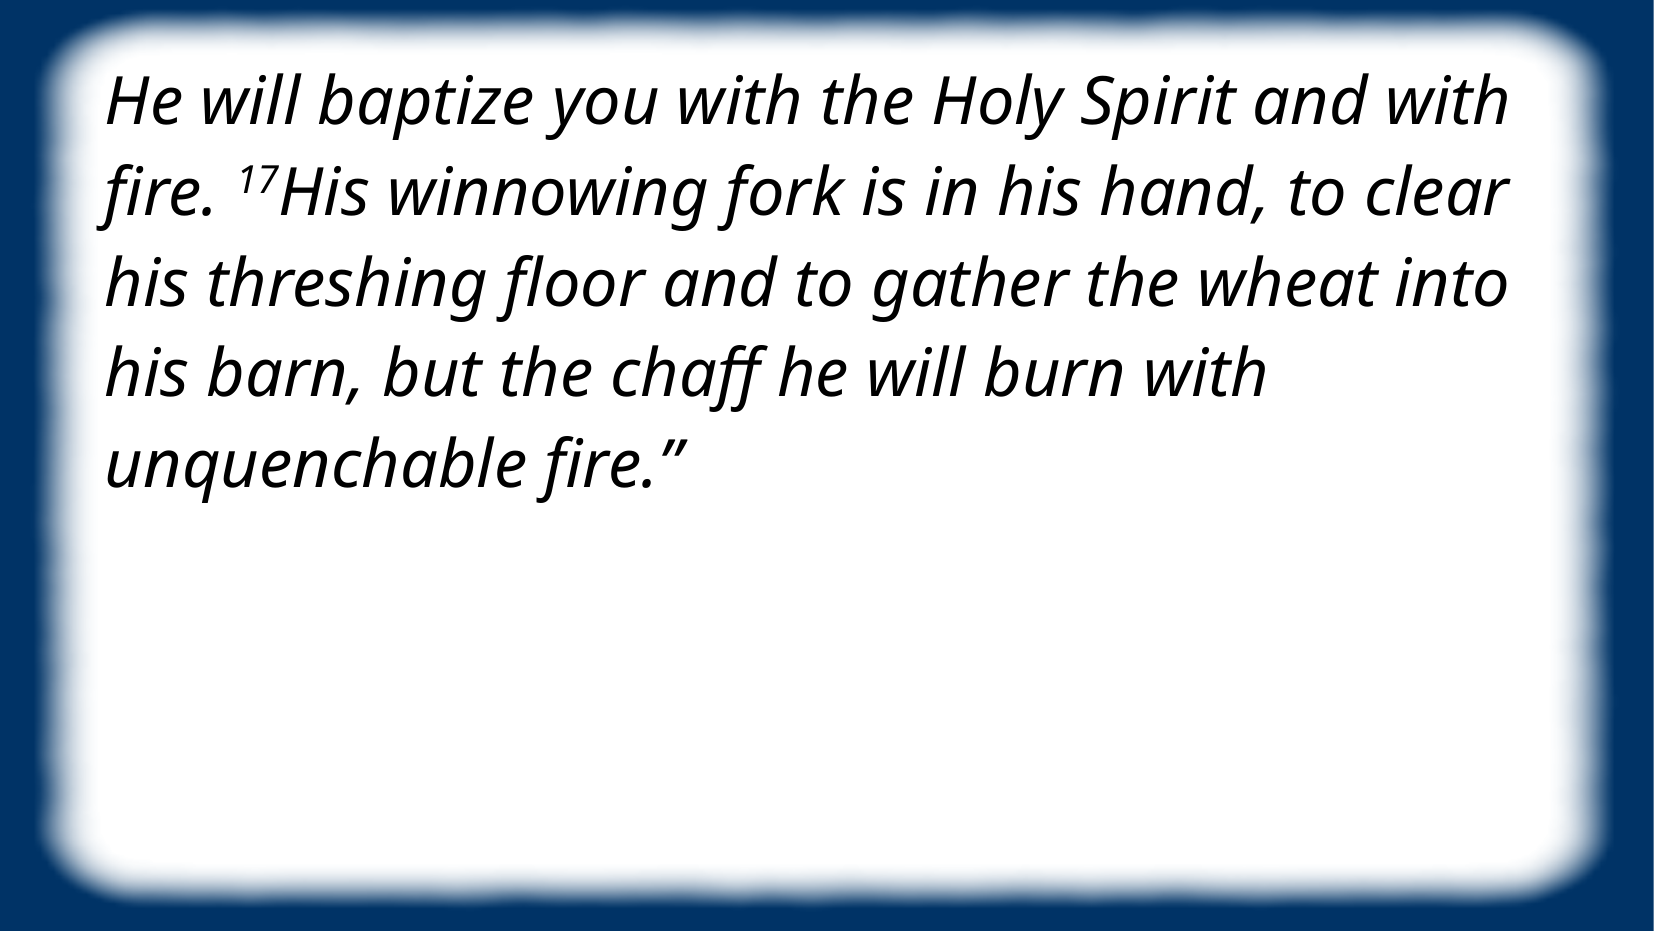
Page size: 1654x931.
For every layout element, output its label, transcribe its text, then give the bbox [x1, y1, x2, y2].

picture [0, 0, 1654, 931]
text_box He will baptize you with the Holy Spirit and with fire. 17His winnowing fork is in his hand, to clear his threshing floor and to gather the wheat into his barn, but the chaff he will burn with unquenchable fire.” [90, 45, 1561, 505]
